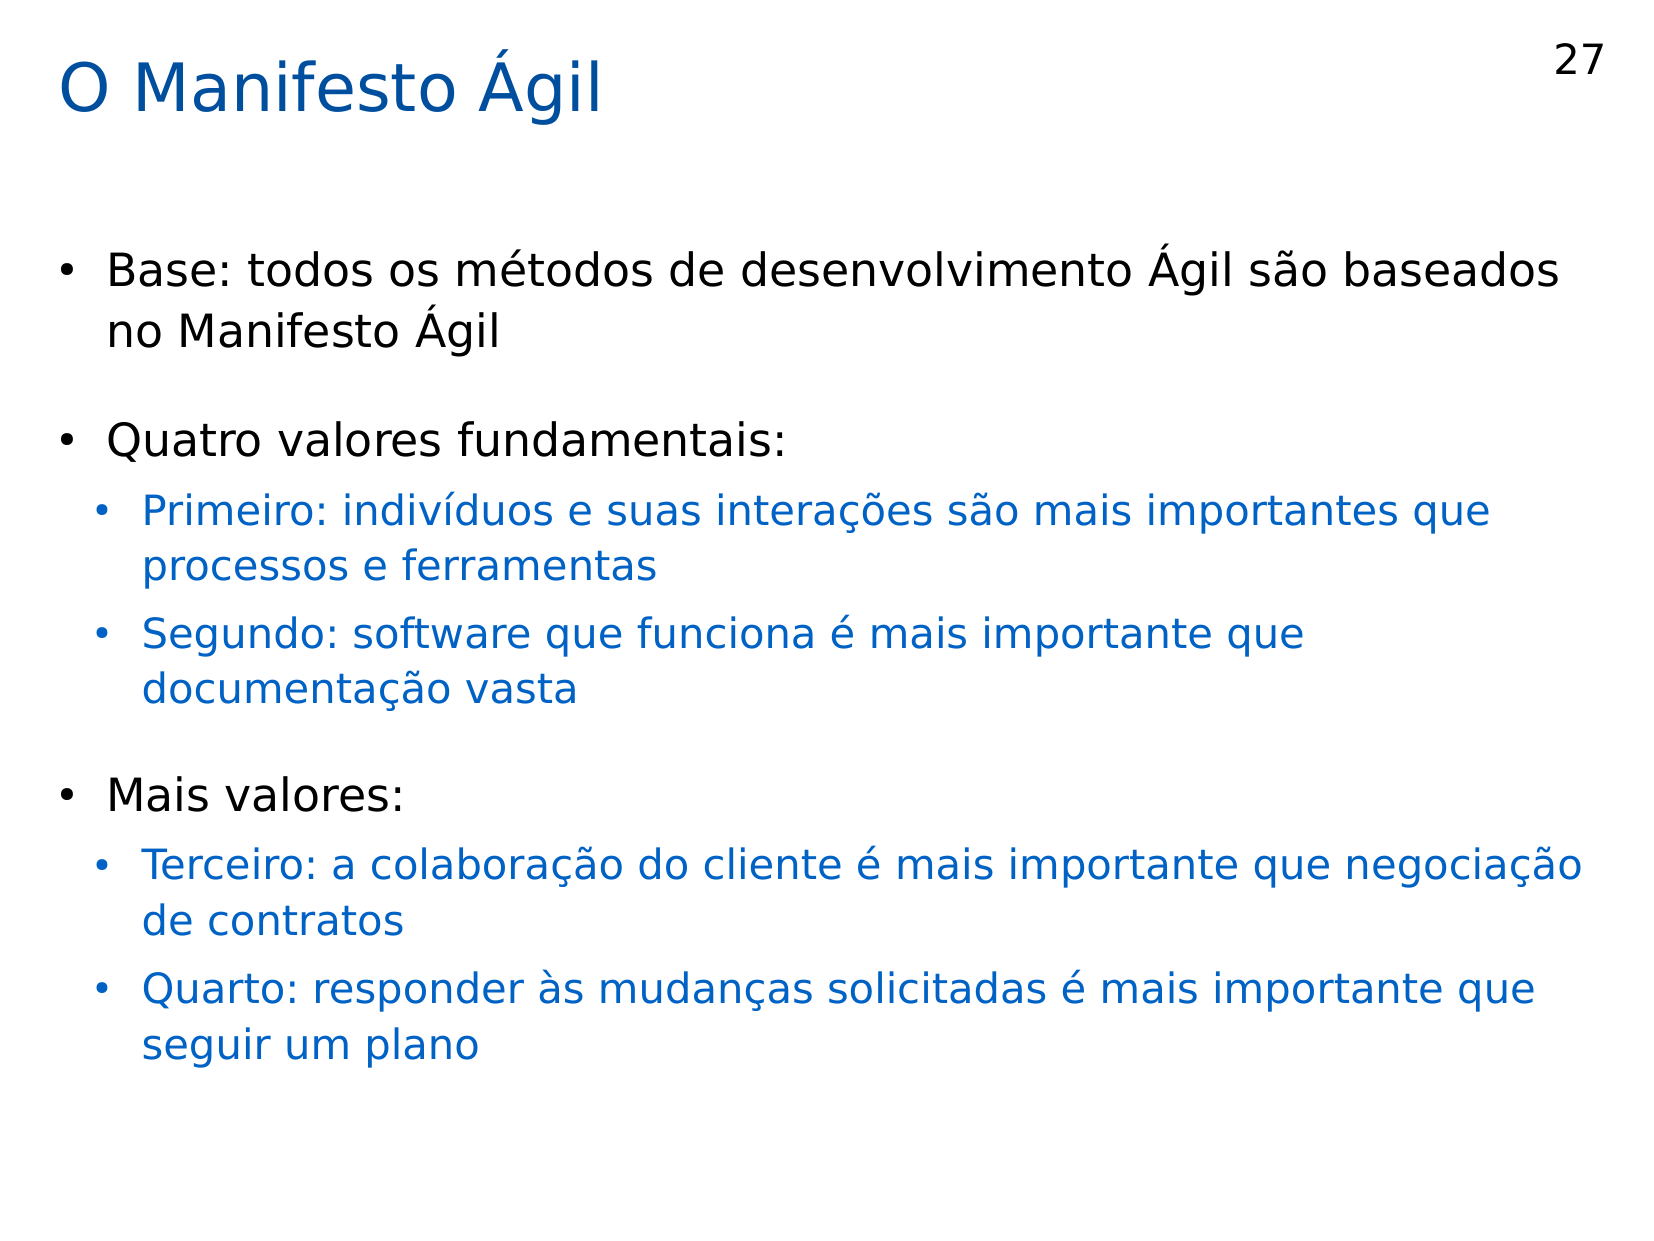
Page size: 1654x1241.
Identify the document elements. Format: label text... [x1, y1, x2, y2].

title O Manifesto Ágil [59, 29, 1506, 148]
list Base: todos os métodos de desenvolvimento Ágil são baseados no Manifesto Ágil Quatro valores fundamentais: Primeiro: indivíduos e suas interações são mais importantes que processos e ferramentas Segundo: software que funciona é mais importante que documentação vasta Mais valores: Terceiro: a colaboração do cliente é mais importante que negociação de contratos Quarto: responder às mudanças solicitadas é mais importante que seguir um plano [59, 236, 1595, 1211]
